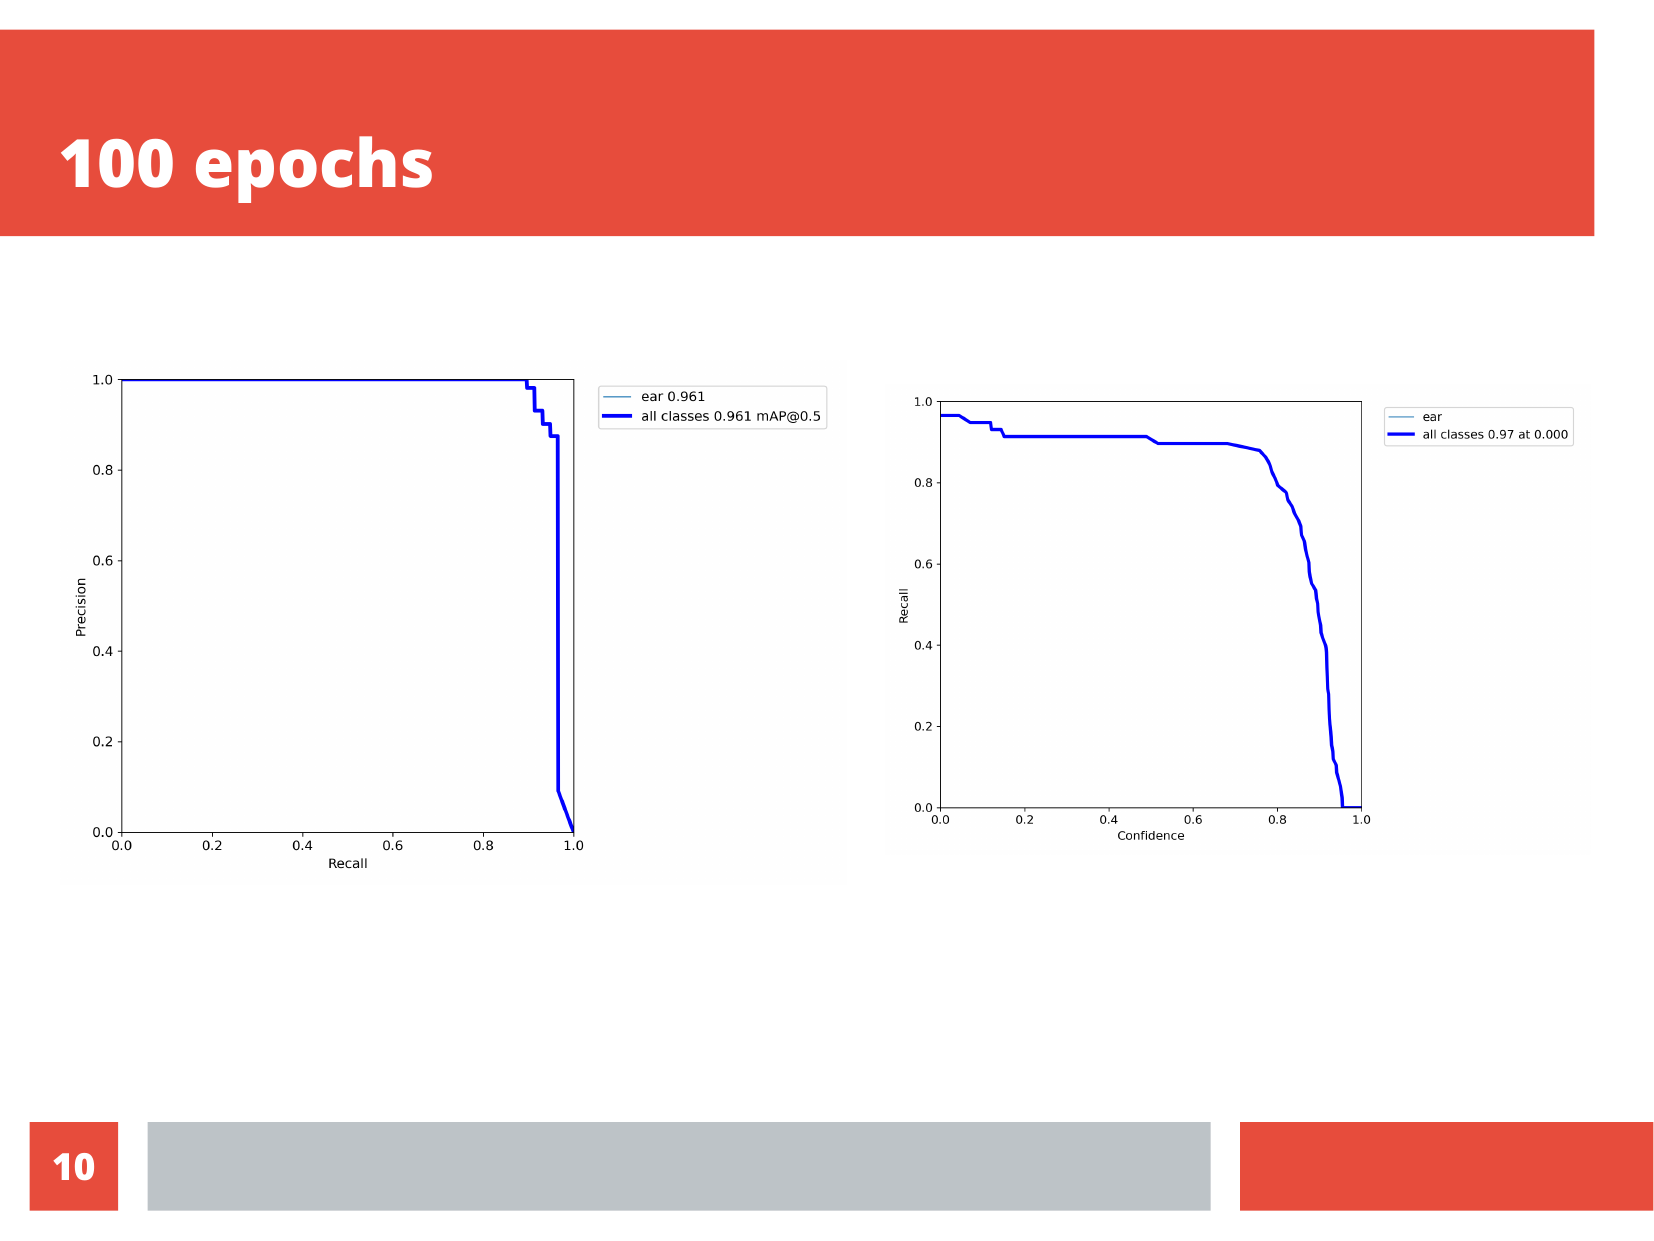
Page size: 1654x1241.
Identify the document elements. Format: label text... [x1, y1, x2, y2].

picture [60, 360, 847, 886]
title 100 epochs [59, 59, 1595, 207]
picture [885, 384, 1591, 856]
